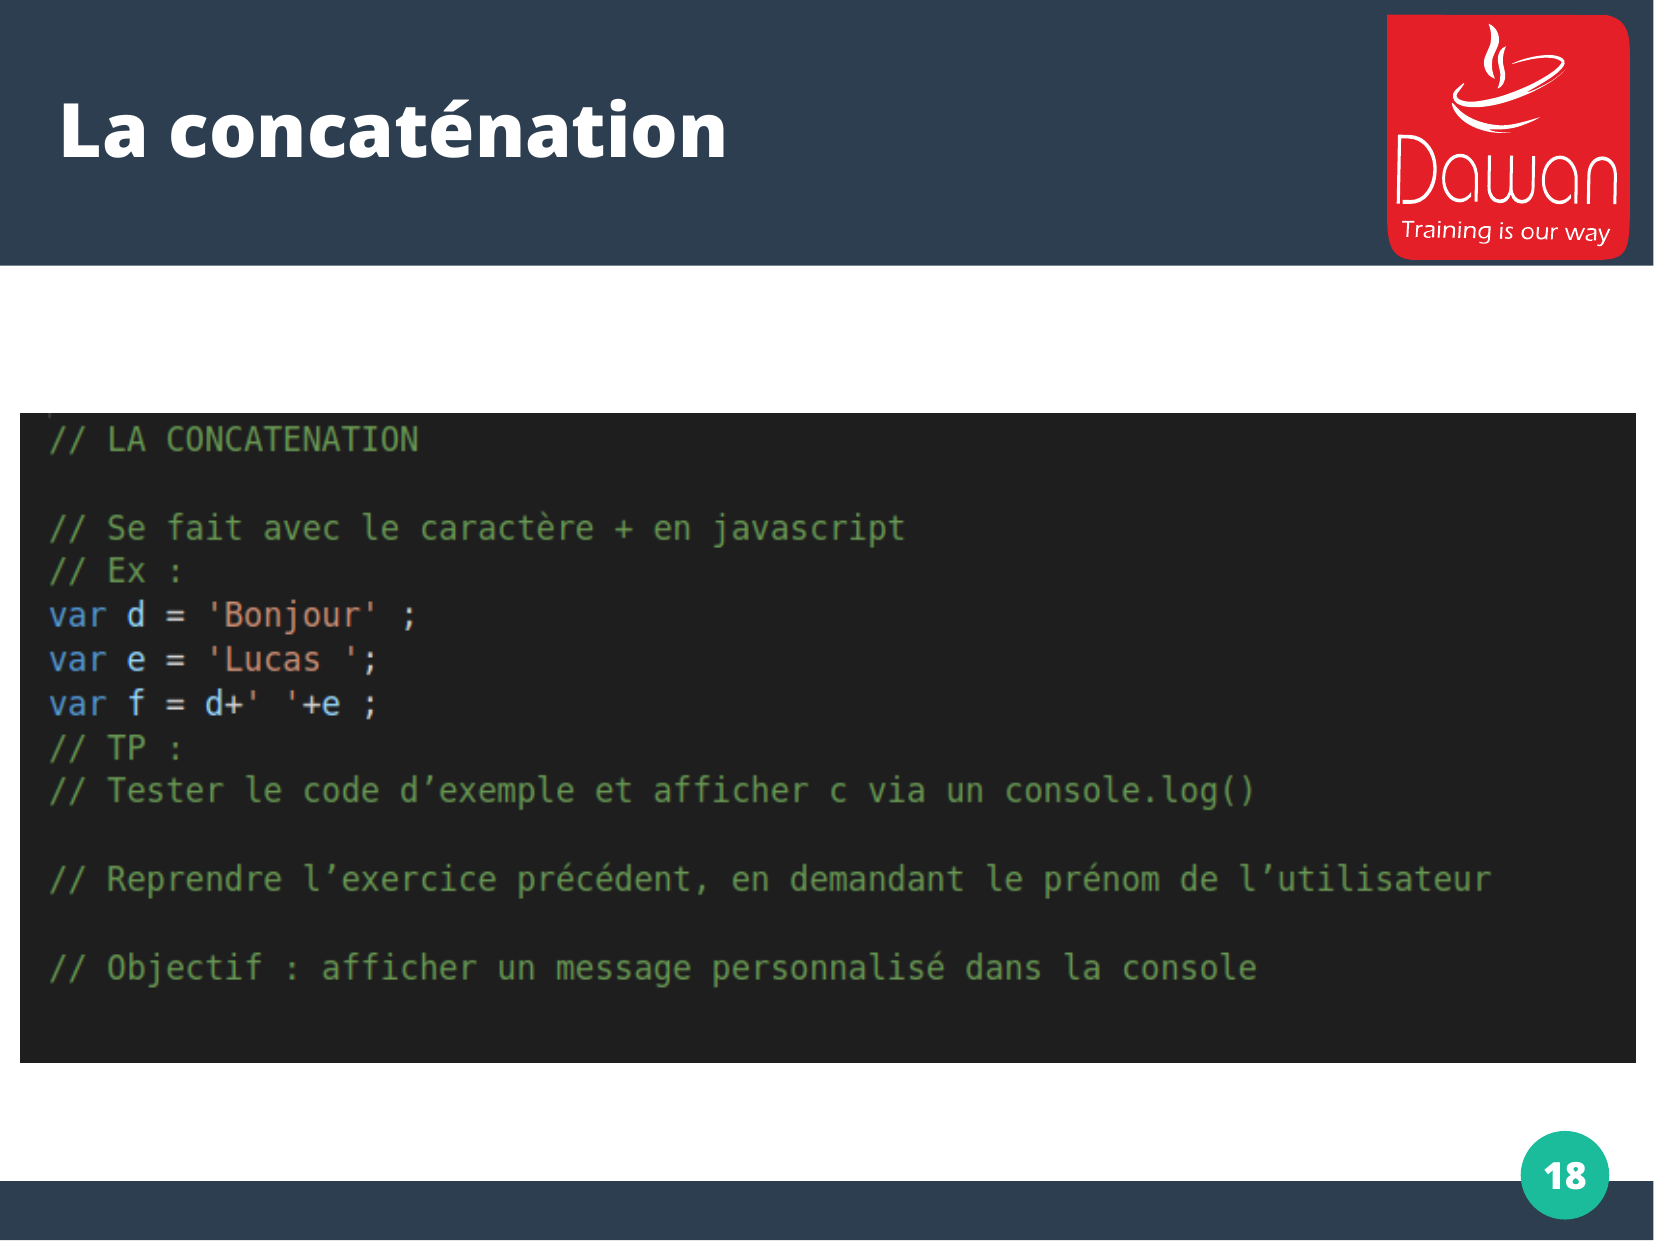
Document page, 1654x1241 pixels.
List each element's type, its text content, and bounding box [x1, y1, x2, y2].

title La concaténation [59, 49, 1387, 207]
picture [20, 413, 1636, 1063]
picture [1387, 14, 1630, 260]
